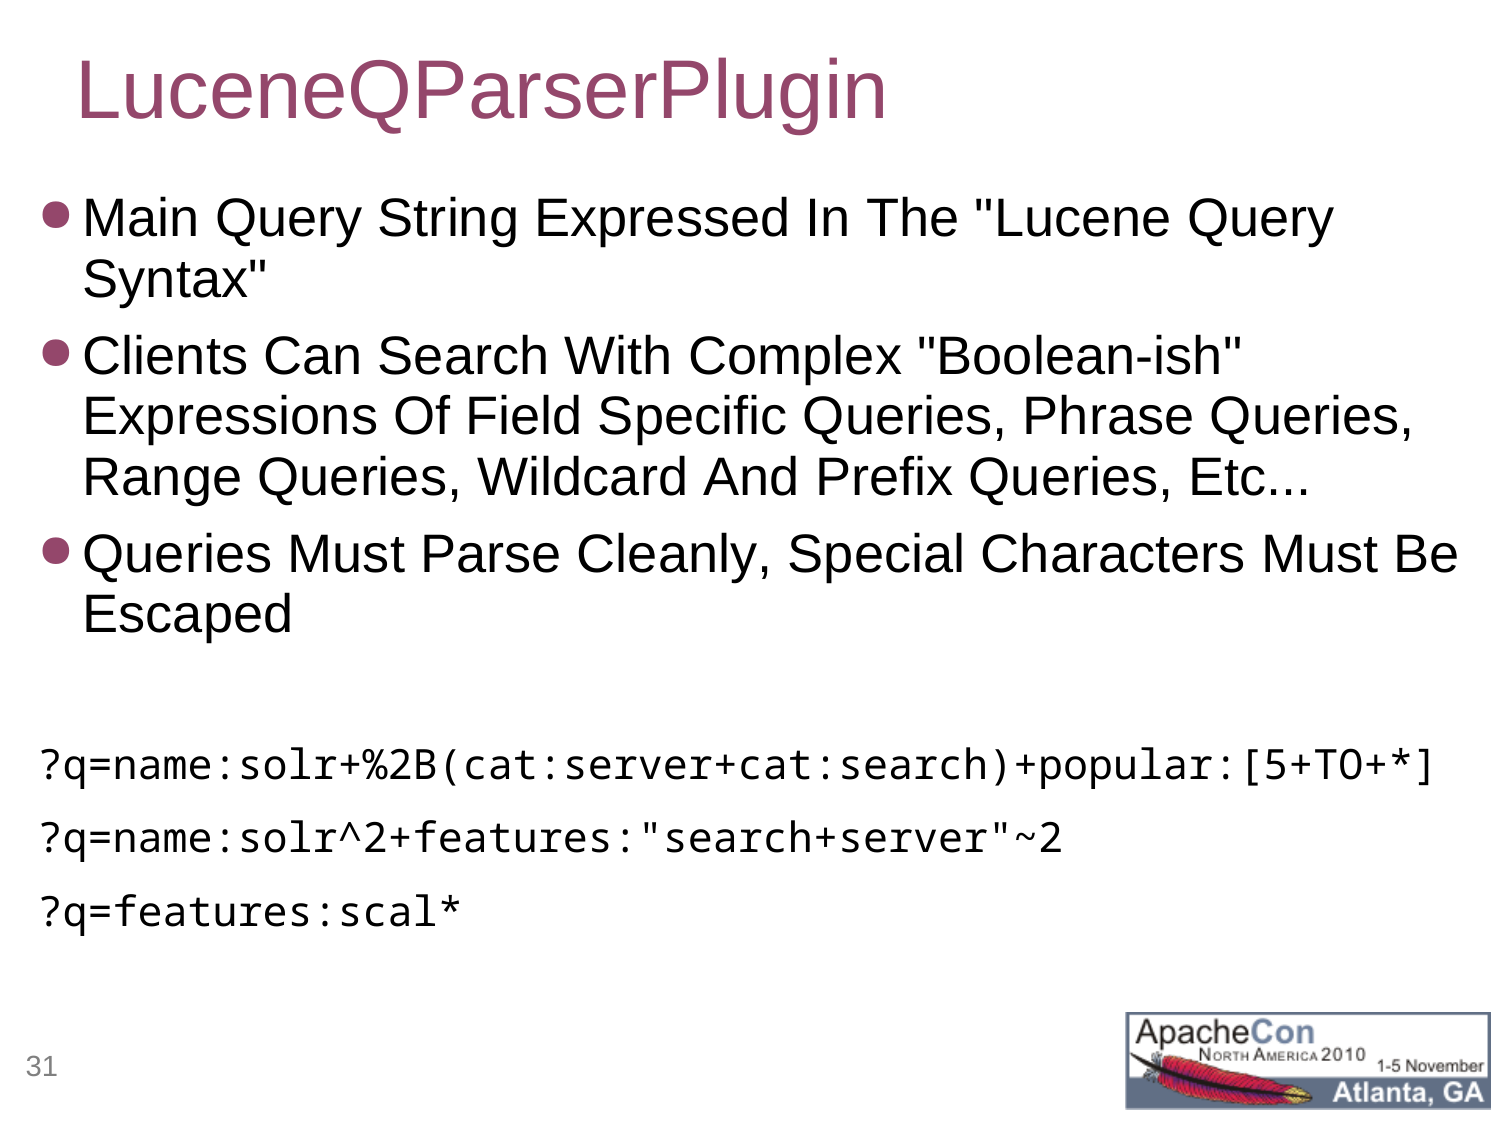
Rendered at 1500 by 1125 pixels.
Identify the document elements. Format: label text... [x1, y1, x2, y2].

title LuceneQParserPlugin [75, 0, 1425, 181]
list Main Query String Expressed In The "Lucene Query Syntax" Clients Can Search With Complex "Boolean-ish" Expressions Of Field Specific Queries, Phrase Queries, Range Queries, Wildcard And Prefix Queries, Etc... Queries Must Parse Cleanly, Special Characters Must Be Escaped ?q=name:solr+%2B(cat:server+cat:search)+popular:[5+TO+*] ?q=name:solr^2+features:"search+server"~2 ?q=features:scal* [37, 187, 1463, 991]
picture [1125, 1012, 1491, 1110]
